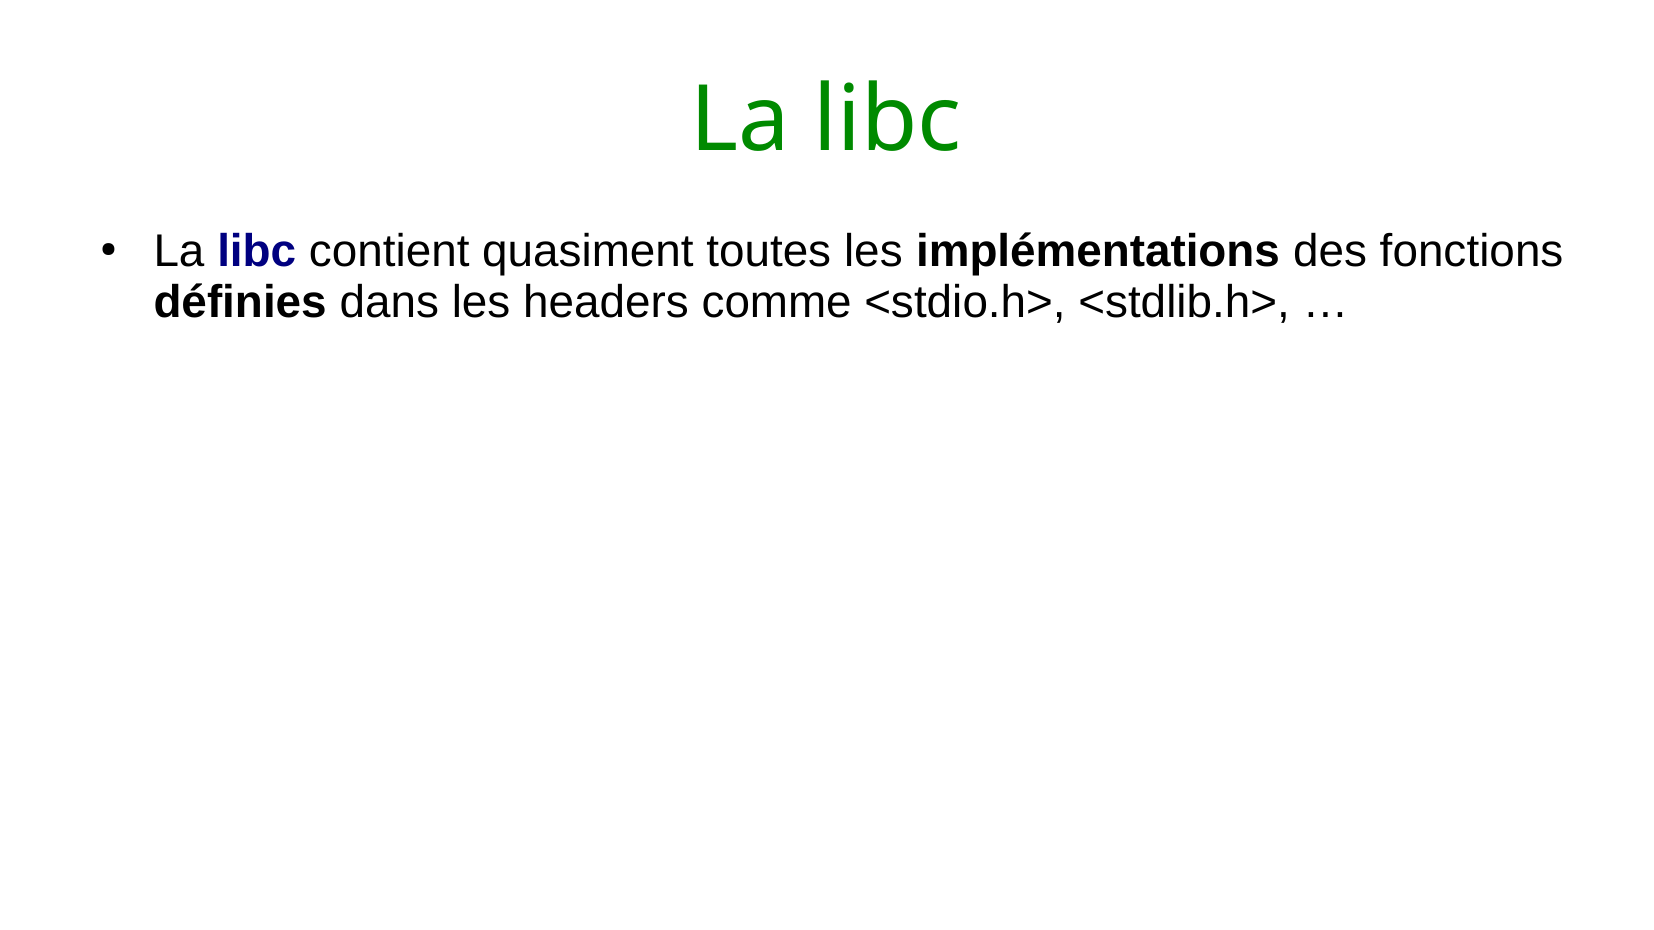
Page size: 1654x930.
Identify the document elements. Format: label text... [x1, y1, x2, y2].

title La libc [82, 37, 1571, 193]
list La libc contient quasiment toutes les implémentations des fonctions définies dans les headers comme <stdio.h>, <stdlib.h>, … [82, 224, 1571, 930]
